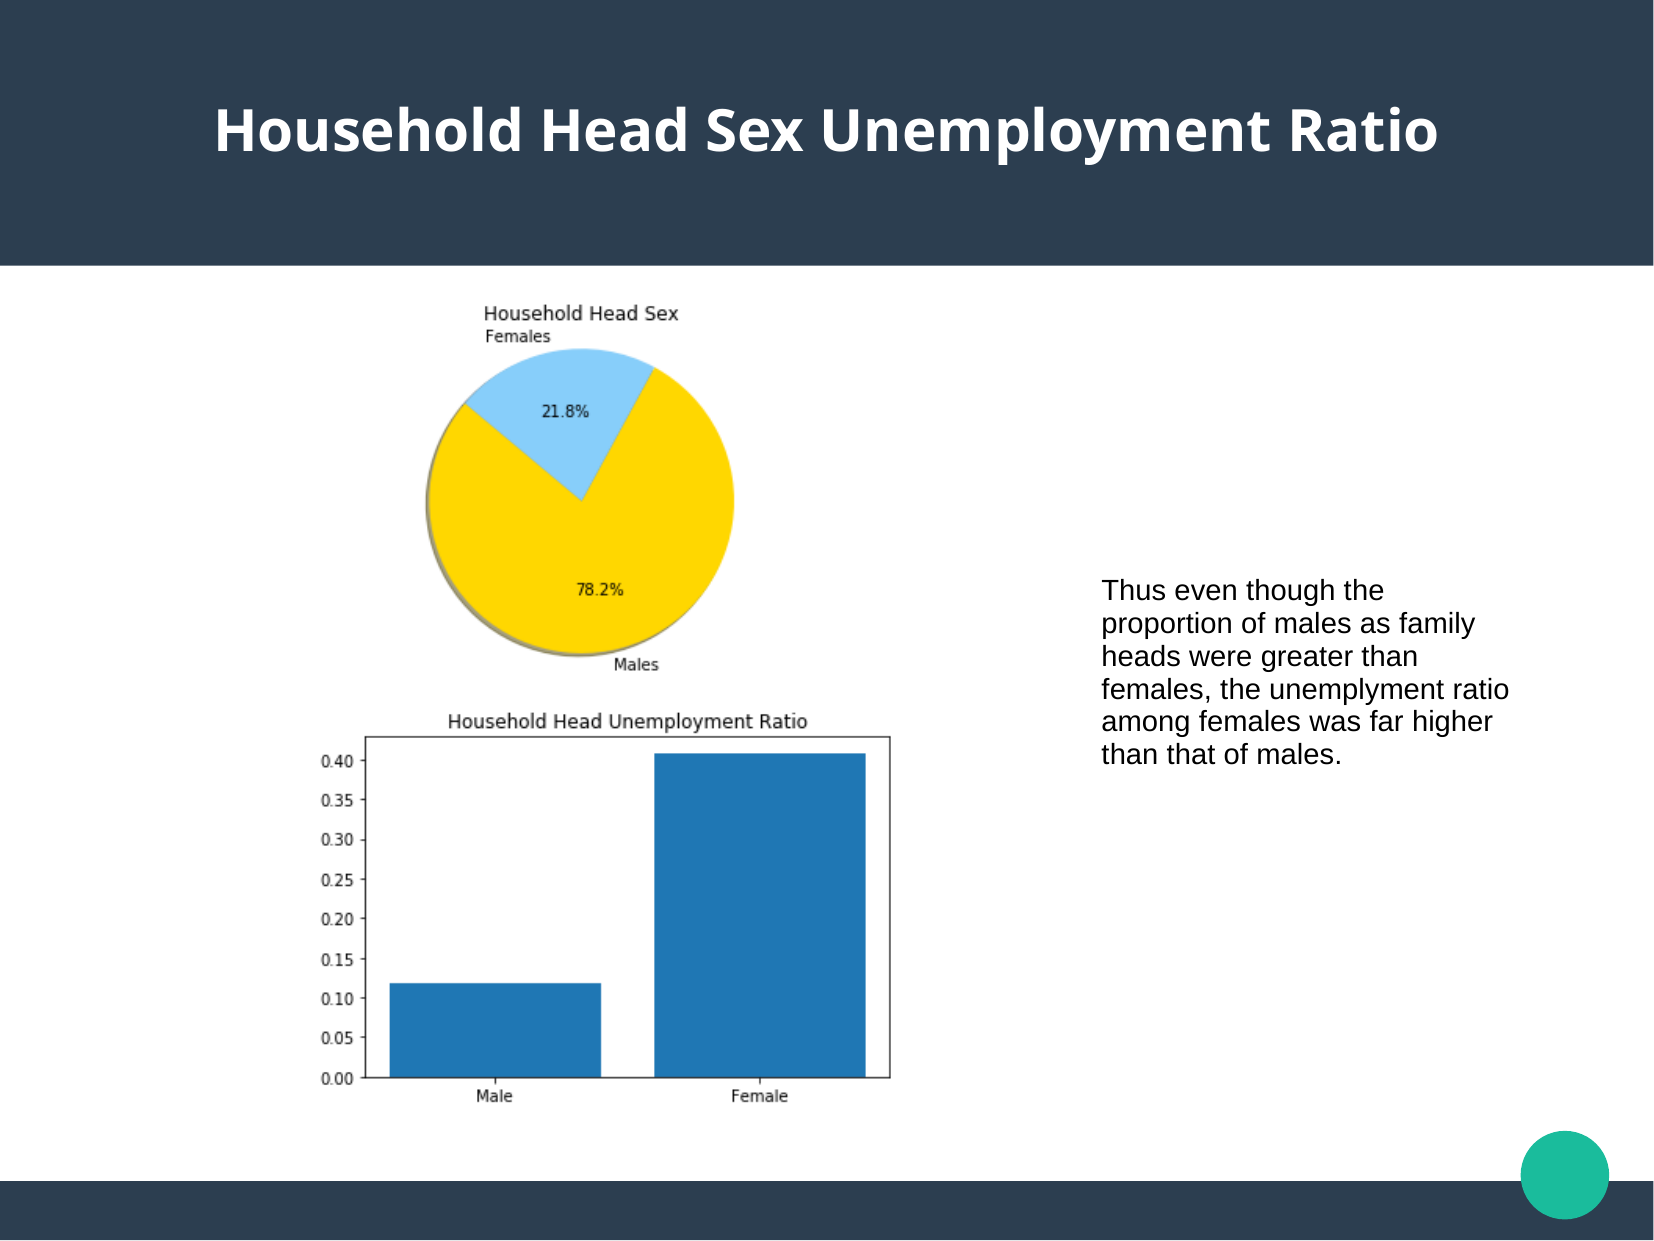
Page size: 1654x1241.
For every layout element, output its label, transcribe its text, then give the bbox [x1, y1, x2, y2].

text_box Thus even though the proportion of males as family heads were greater than females, the unemplyment ratio among females was far higher than that of males. [1086, 566, 1536, 777]
picture [271, 294, 927, 1146]
text_box Household Head Sex Unemployment Ratio [58, 49, 1595, 207]
